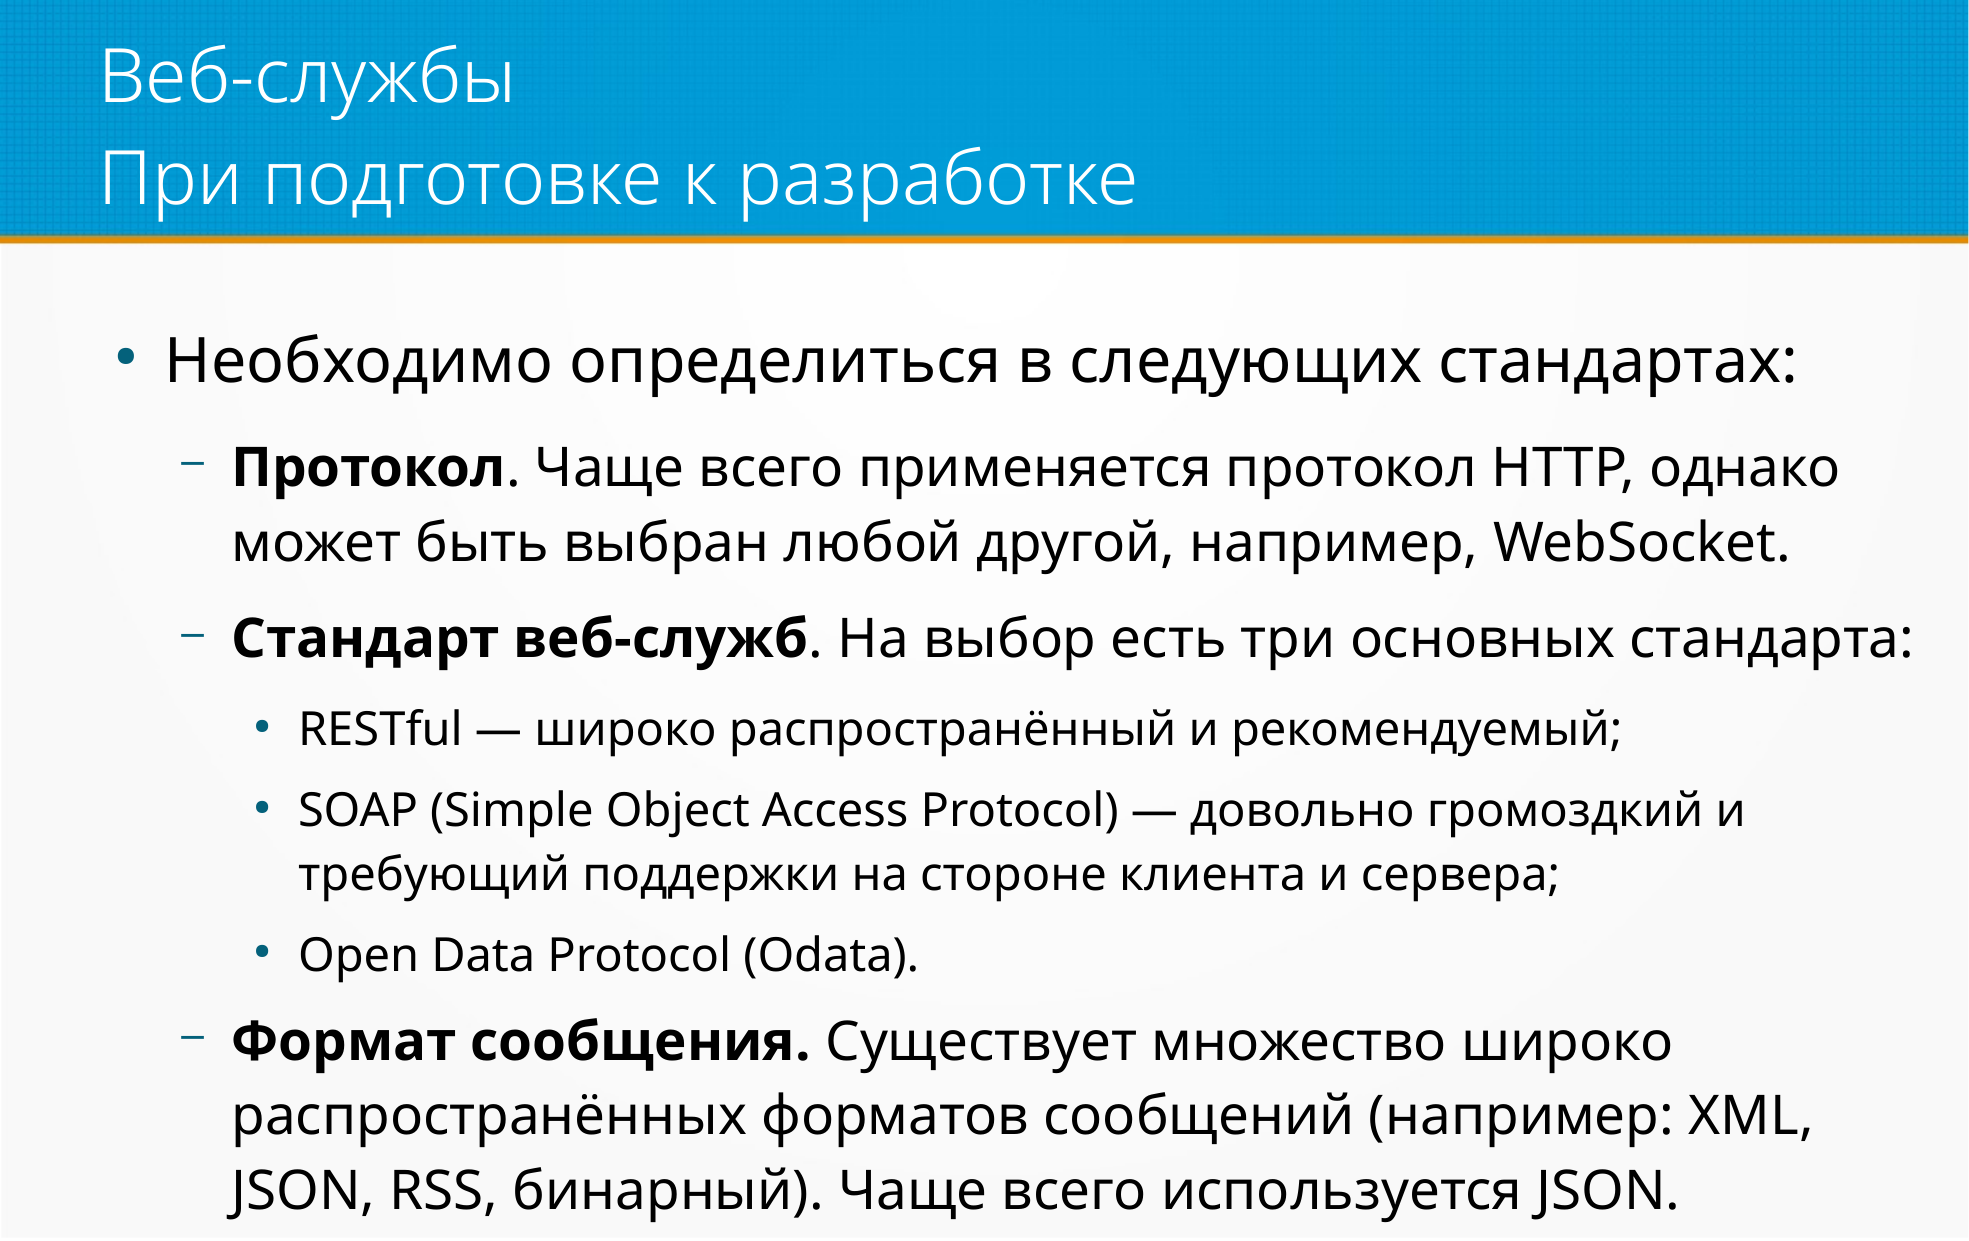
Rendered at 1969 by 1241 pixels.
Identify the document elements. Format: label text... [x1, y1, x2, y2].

title Веб-службы При подготовке к разработке [98, 19, 1870, 227]
list Необходимо определиться в следующих стандартах: Протокол. Чаще всего применяется протокол HTTP, однако может быть выбран любой другой, например, WebSocket. Стандарт веб-служб. На выбор есть три основных стандарта: RESTful — широко распространённый и рекомендуемый; SOAP (Simple Object Access Protocol) — довольно громоздкий и требующий поддержки на стороне клиента и сервера; Open Data Protocol (Odata). Формат сообщения. Существует множество широко распространённых форматов сообщений (например: XML, JSON, RSS, бинарный). Чаще всего используется JSON. [98, 315, 1969, 1241]
picture [0, 233, 1969, 1241]
